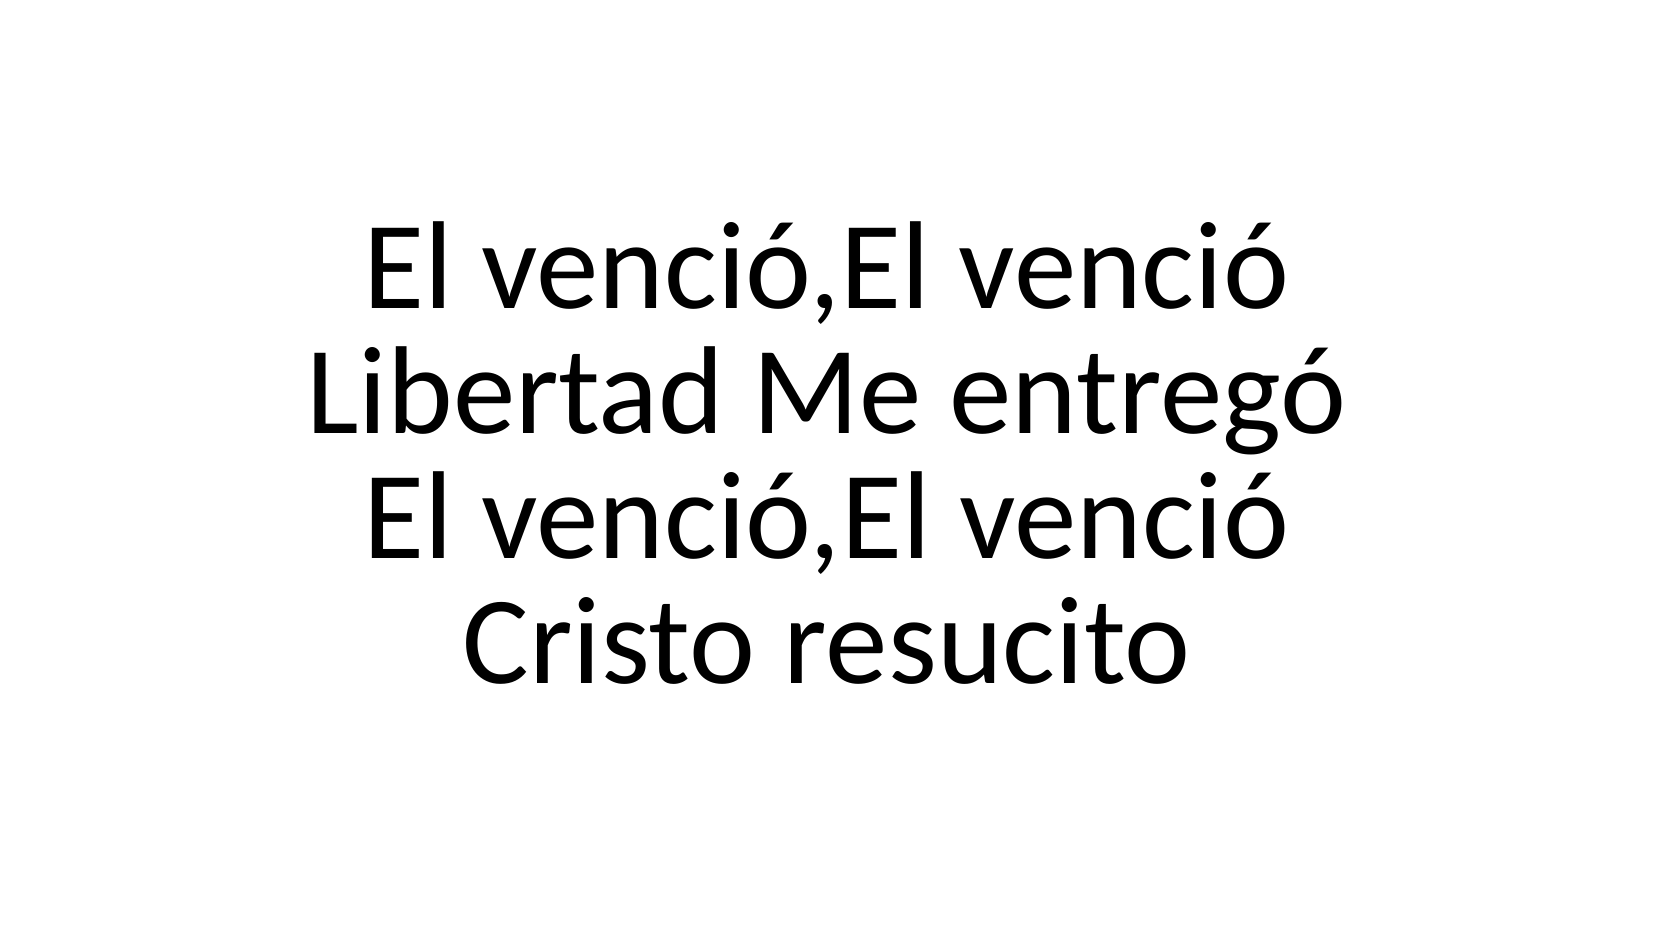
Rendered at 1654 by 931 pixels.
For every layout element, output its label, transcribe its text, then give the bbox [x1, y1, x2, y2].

title El venció,El venció Libertad Me entregó El venció,El venció Cristo resucito [0, 0, 1654, 931]
